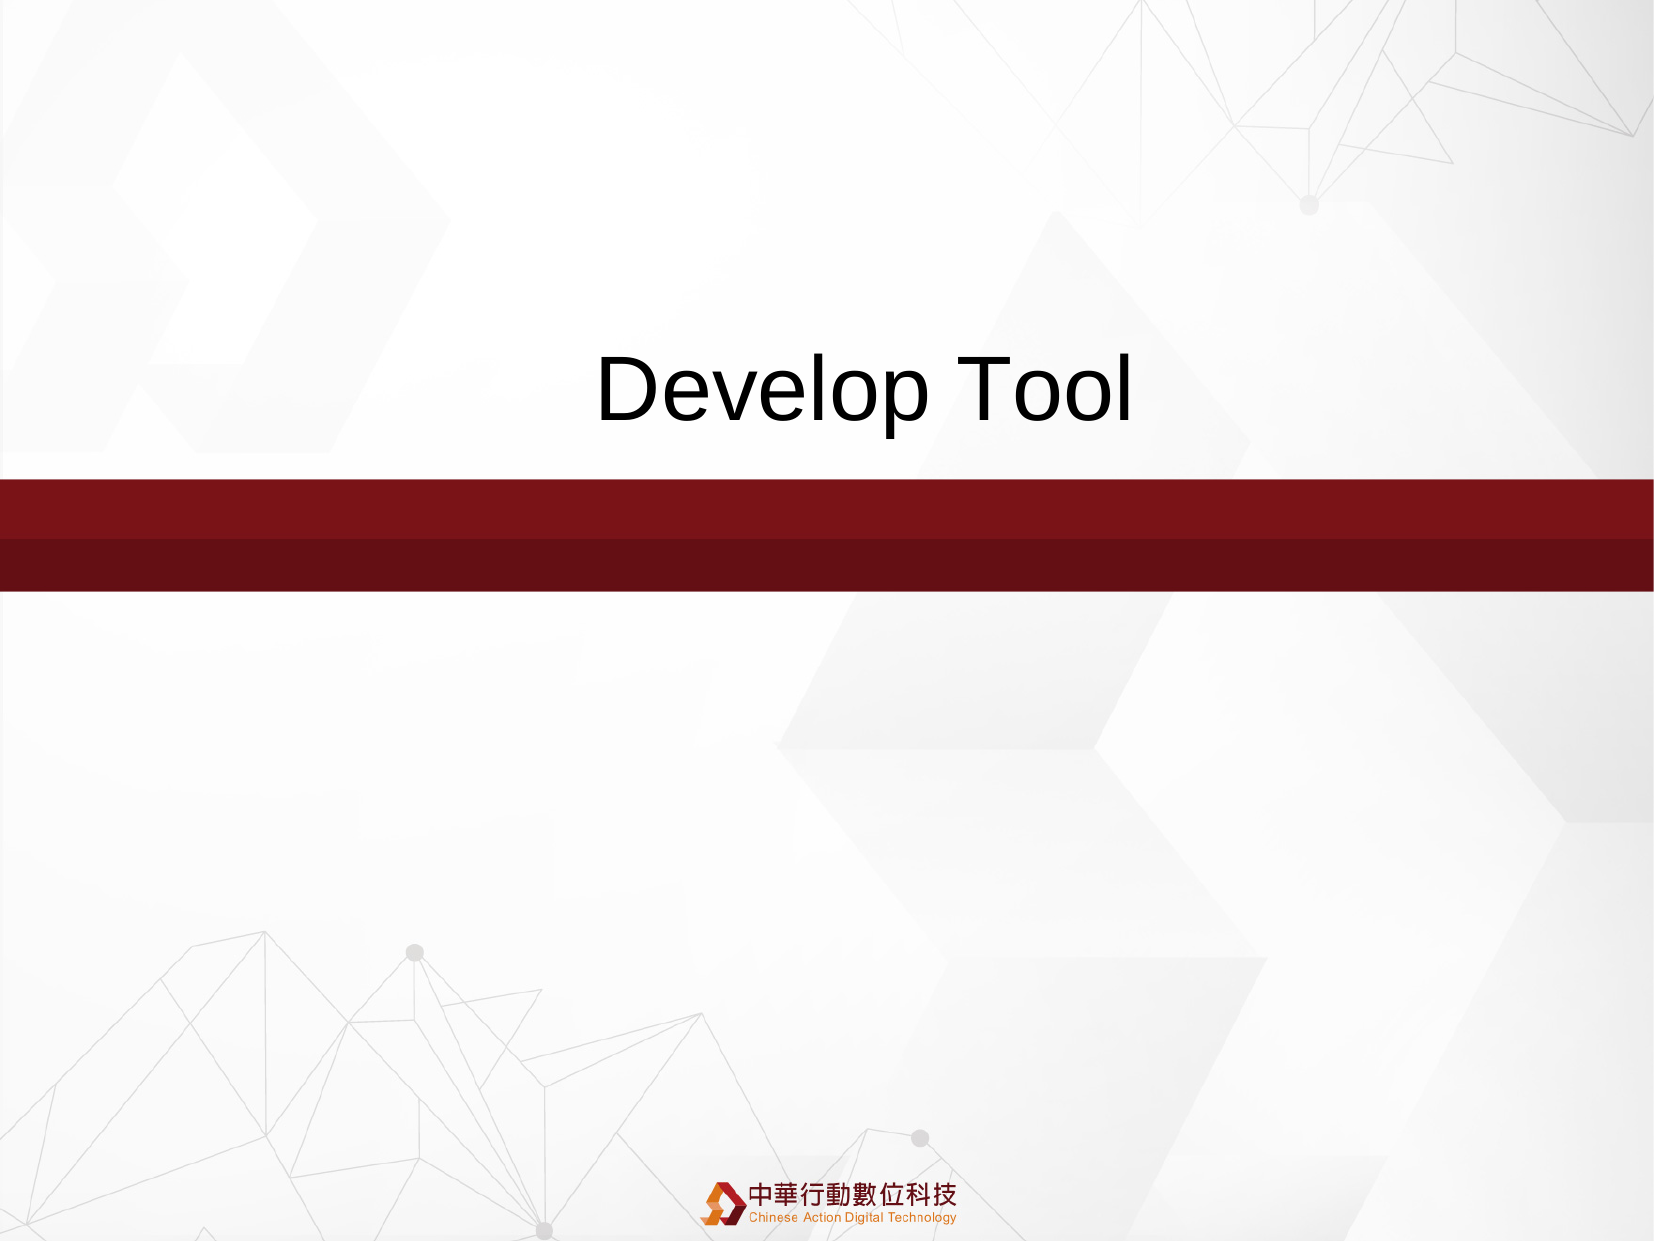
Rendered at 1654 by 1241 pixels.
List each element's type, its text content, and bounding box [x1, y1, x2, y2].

picture [0, 0, 1654, 1241]
title Develop Tool [105, 285, 1594, 493]
